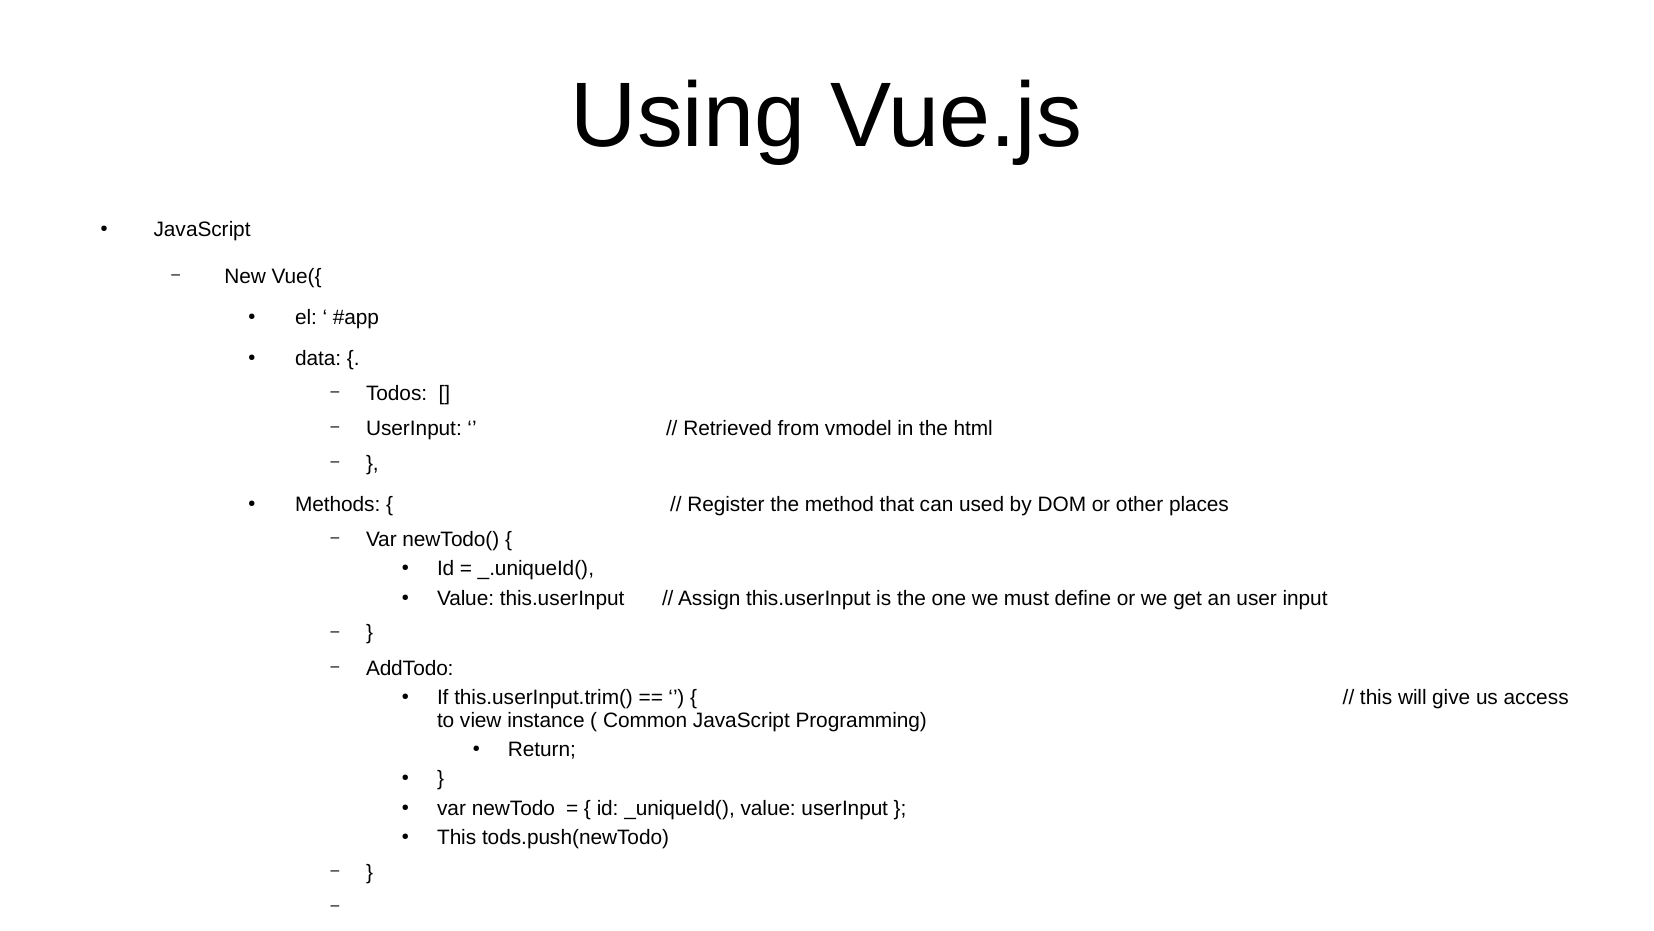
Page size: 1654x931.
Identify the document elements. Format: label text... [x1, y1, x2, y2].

list JavaScript New Vue({ el: ‘ #app data: {. Todos: [] UserInput: ‘’ // Retrieved from vmodel in the html }, Methods: { // Register the method that can used by DOM or other places Var newTodo() { Id = _.uniqueId(), Value: this.userInput // Assign this.userInput is the one we must define or we get an user input } AddTodo: If this.userInput.trim() == ‘’) { // this will give us access to view instance ( Common JavaScript Programming) Return; } var newTodo = { id: _uniqueId(), value: userInput }; This tods.push(newTodo) } [82, 217, 1571, 901]
title Using Vue.js [82, 37, 1571, 193]
